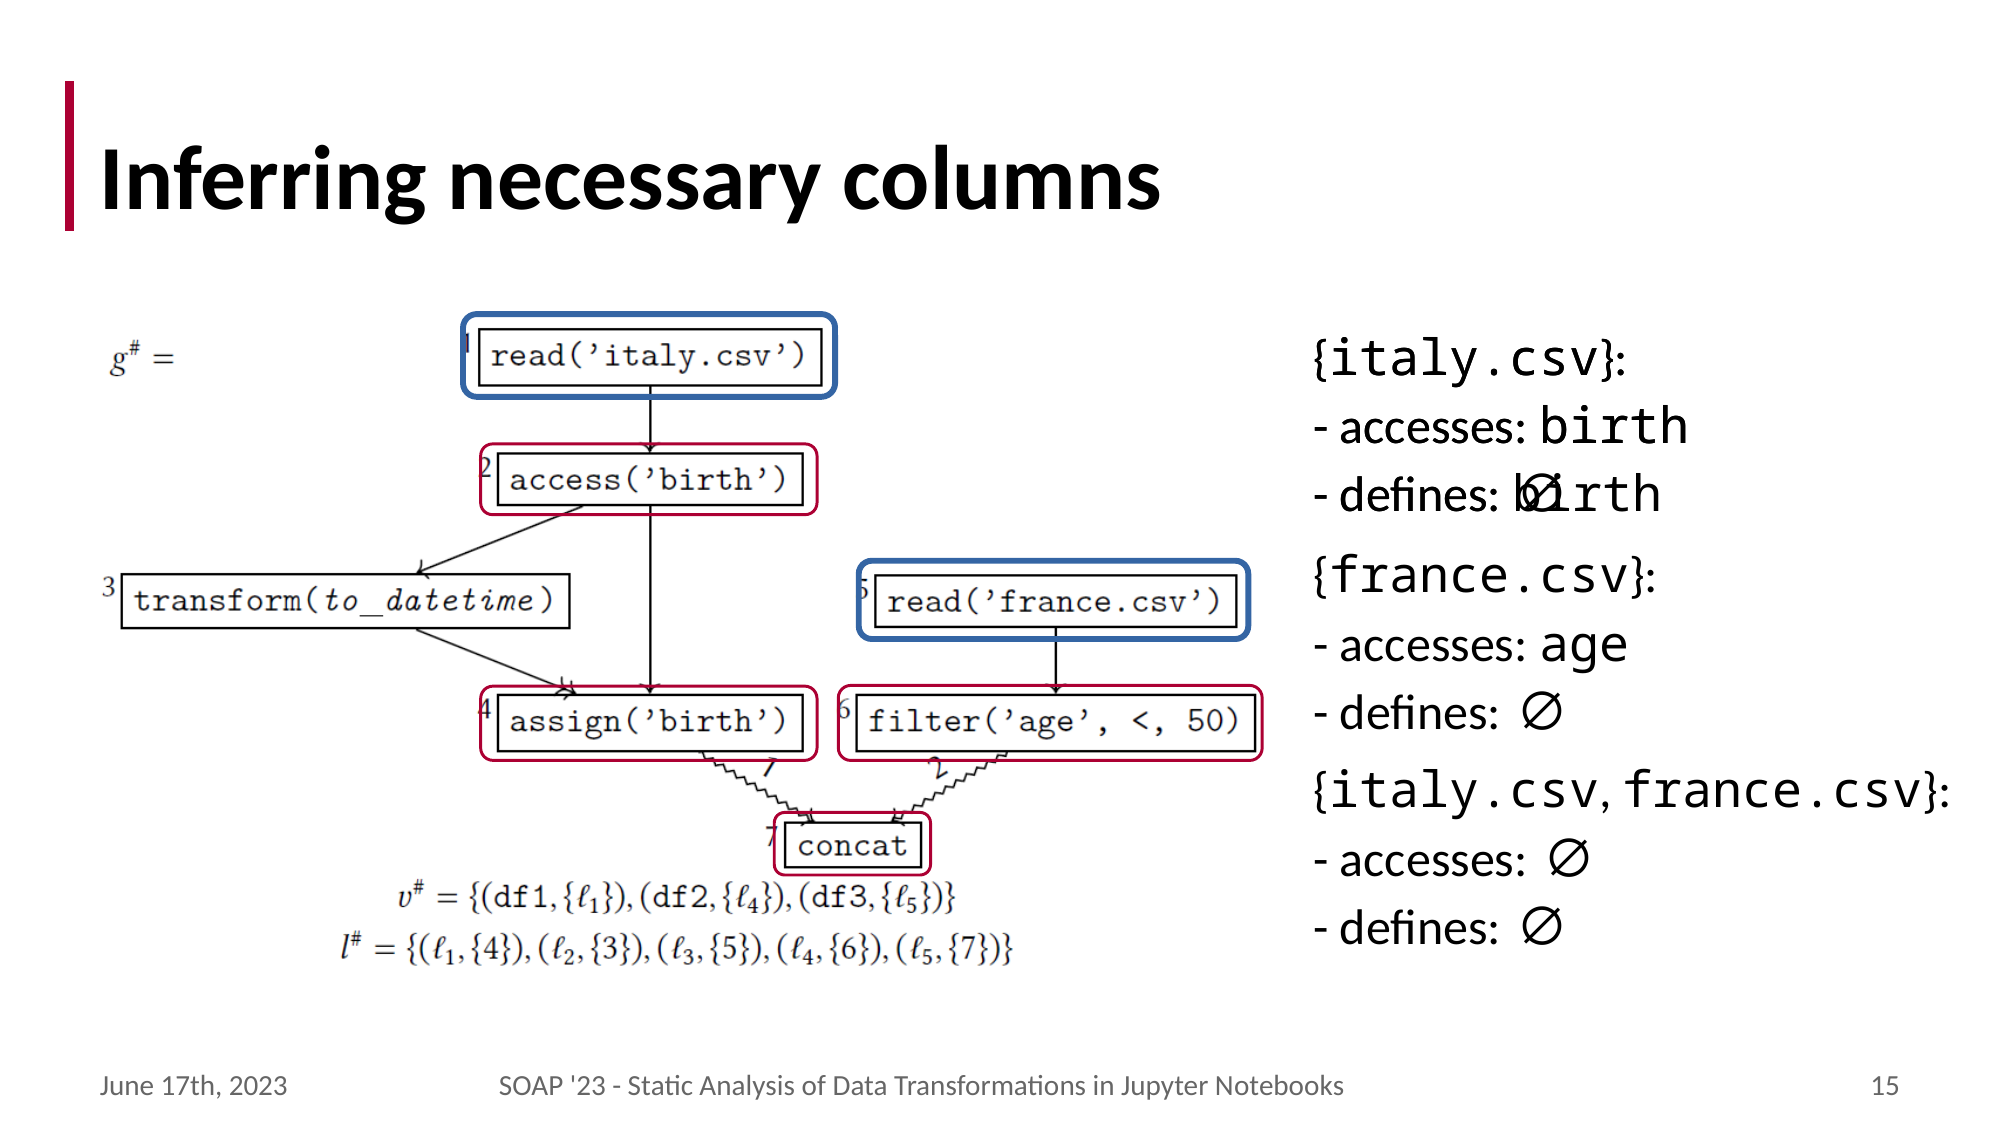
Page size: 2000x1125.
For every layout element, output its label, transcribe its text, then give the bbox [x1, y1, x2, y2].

text_box {italy.csv}: - accesses: birth - defines: ∅ [1298, 314, 1976, 487]
title Inferring necessary columns [99, 44, 1900, 233]
text_box {france.csv}: - accesses: age - defines: ∅ [1298, 531, 1976, 705]
text_box {italy.csv, france.csv}: - accesses: ∅ - defines: ∅ [1298, 747, 1976, 920]
picture [82, 300, 1288, 981]
